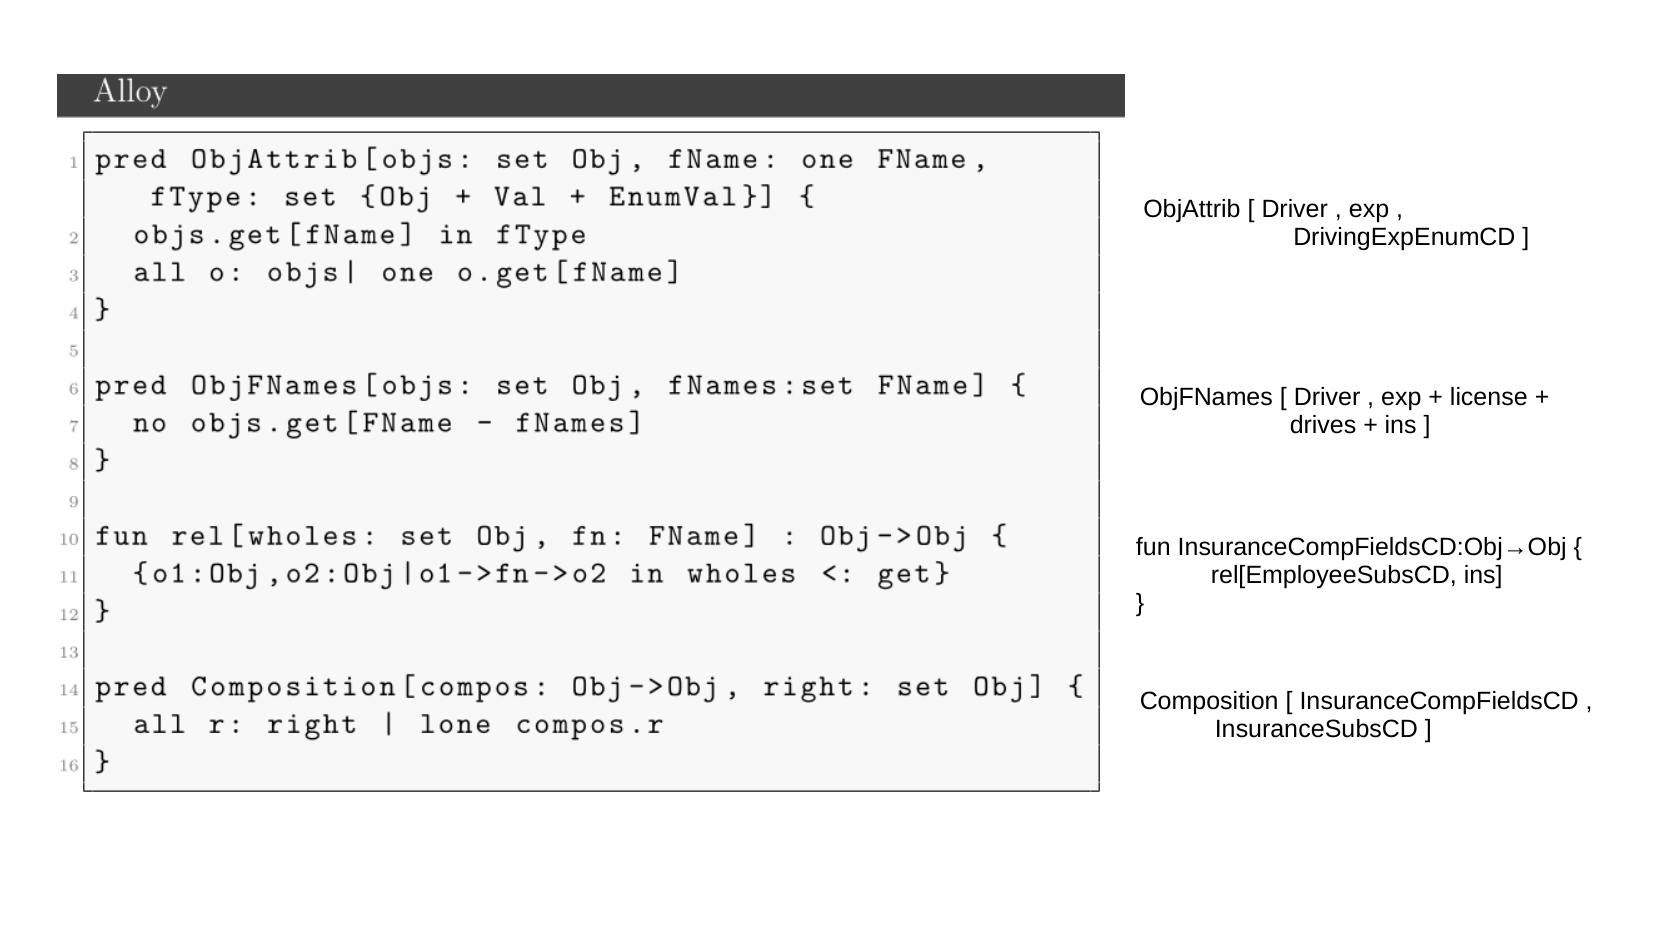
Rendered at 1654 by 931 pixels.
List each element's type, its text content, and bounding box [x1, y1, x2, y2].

text_box fun InsuranceCompFieldsCD:Obj→Obj { rel[EmployeeSubsCD, ins] } [1121, 525, 1613, 624]
picture [57, 74, 1126, 827]
text_box ObjAttrib [ Driver , exp , DrivingExpEnumCD ] [1128, 187, 1576, 259]
text_box Composition [ InsuranceCompFieldsCD , InsuranceSubsCD ] [1125, 679, 1645, 751]
text_box ObjFNames [ Driver , exp + license + drives + ins ] [1125, 375, 1579, 446]
